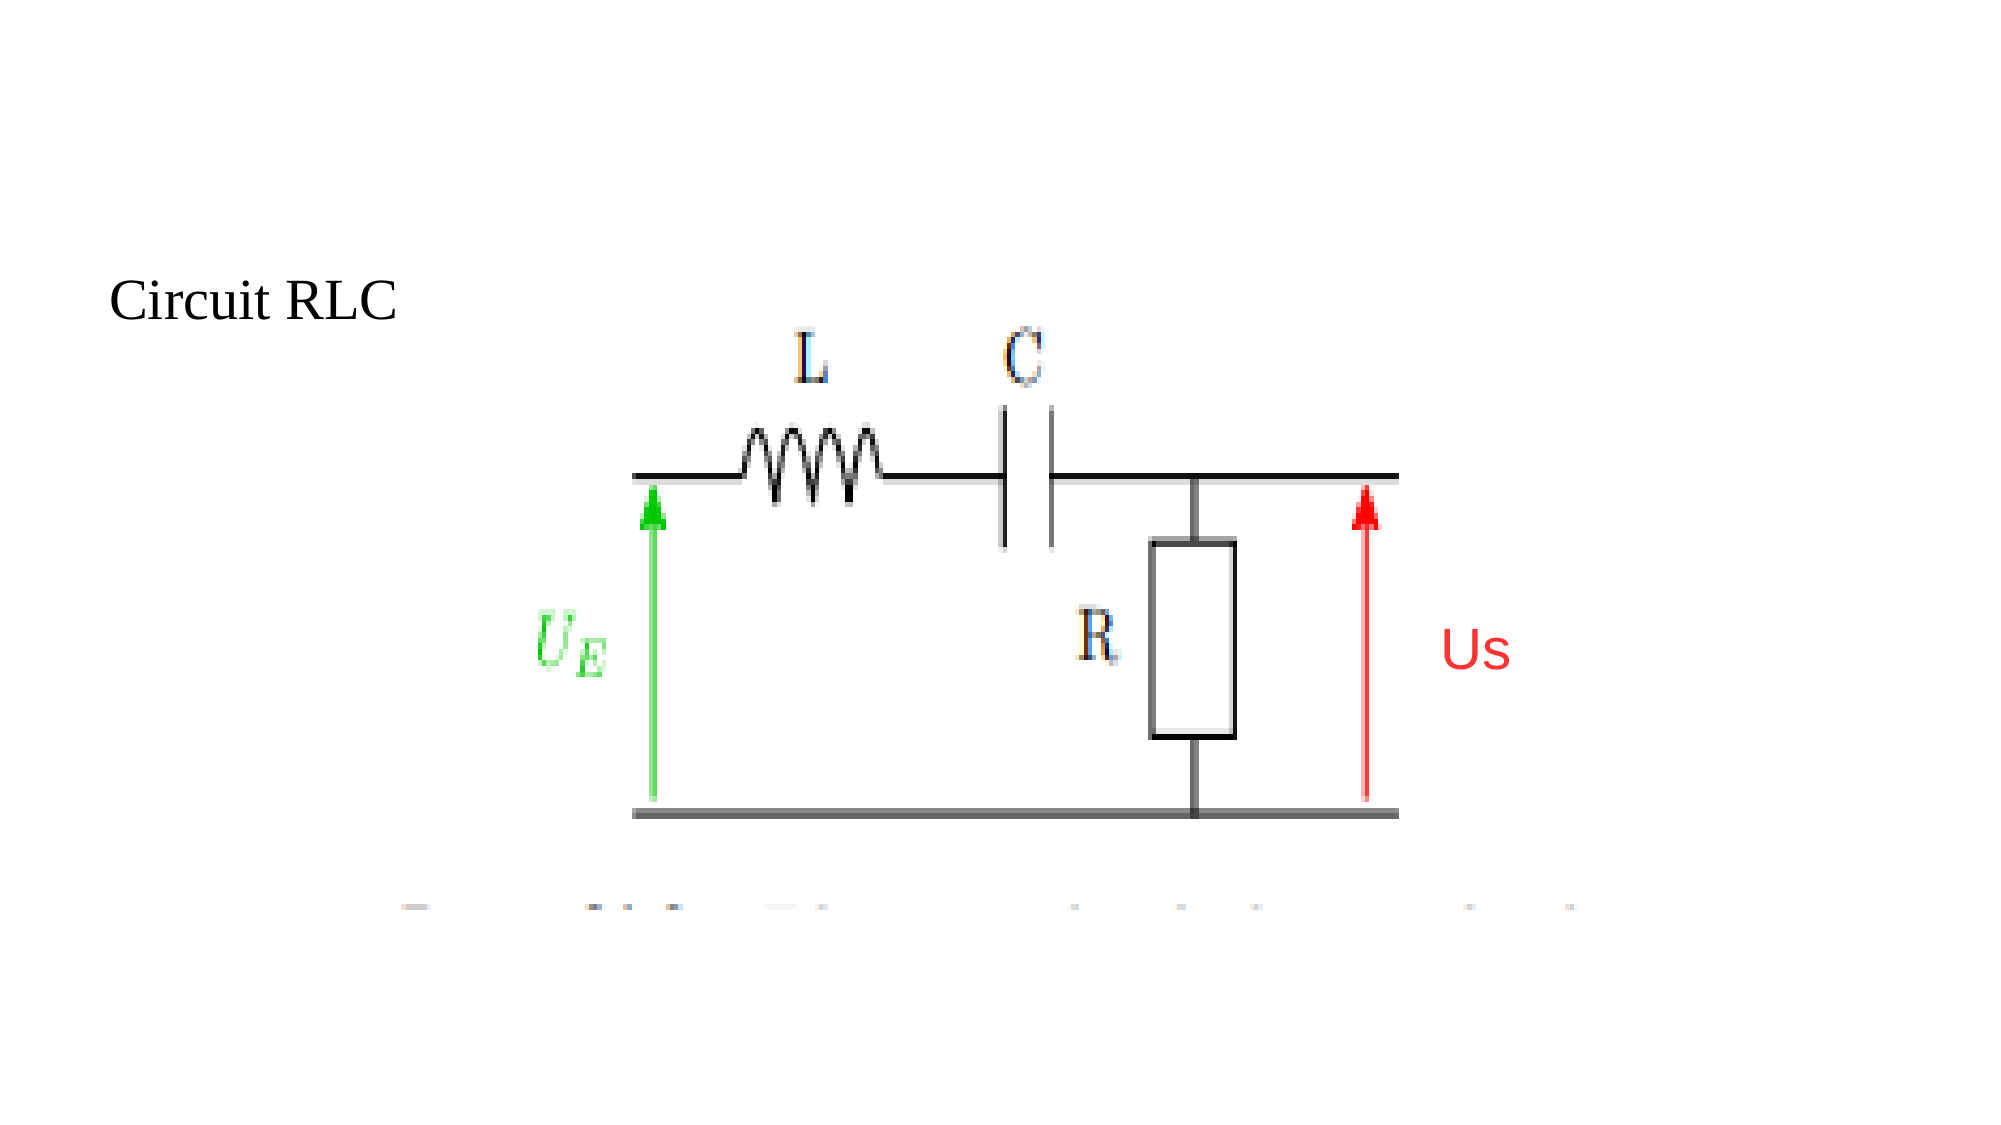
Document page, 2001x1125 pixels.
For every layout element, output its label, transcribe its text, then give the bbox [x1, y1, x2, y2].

picture [389, 236, 1583, 910]
text_box Circuit RLC [94, 259, 721, 539]
text_box Us [1405, 566, 1548, 733]
